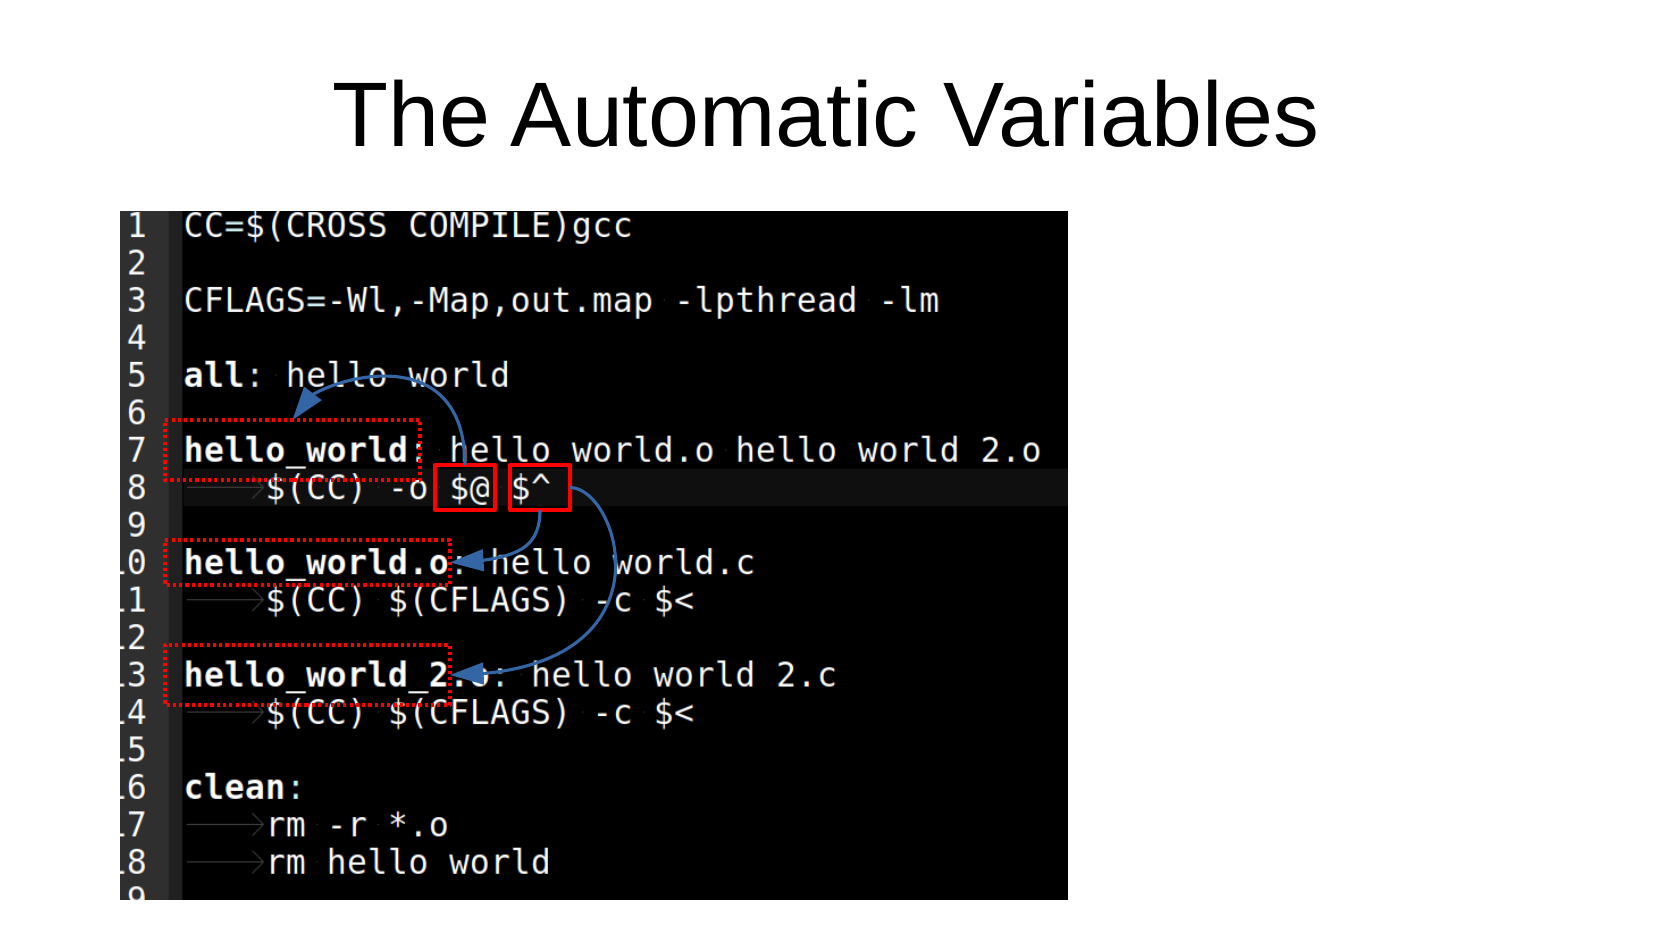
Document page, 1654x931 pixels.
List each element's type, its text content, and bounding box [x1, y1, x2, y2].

picture [120, 211, 1068, 901]
title The Automatic Variables [82, 37, 1571, 193]
